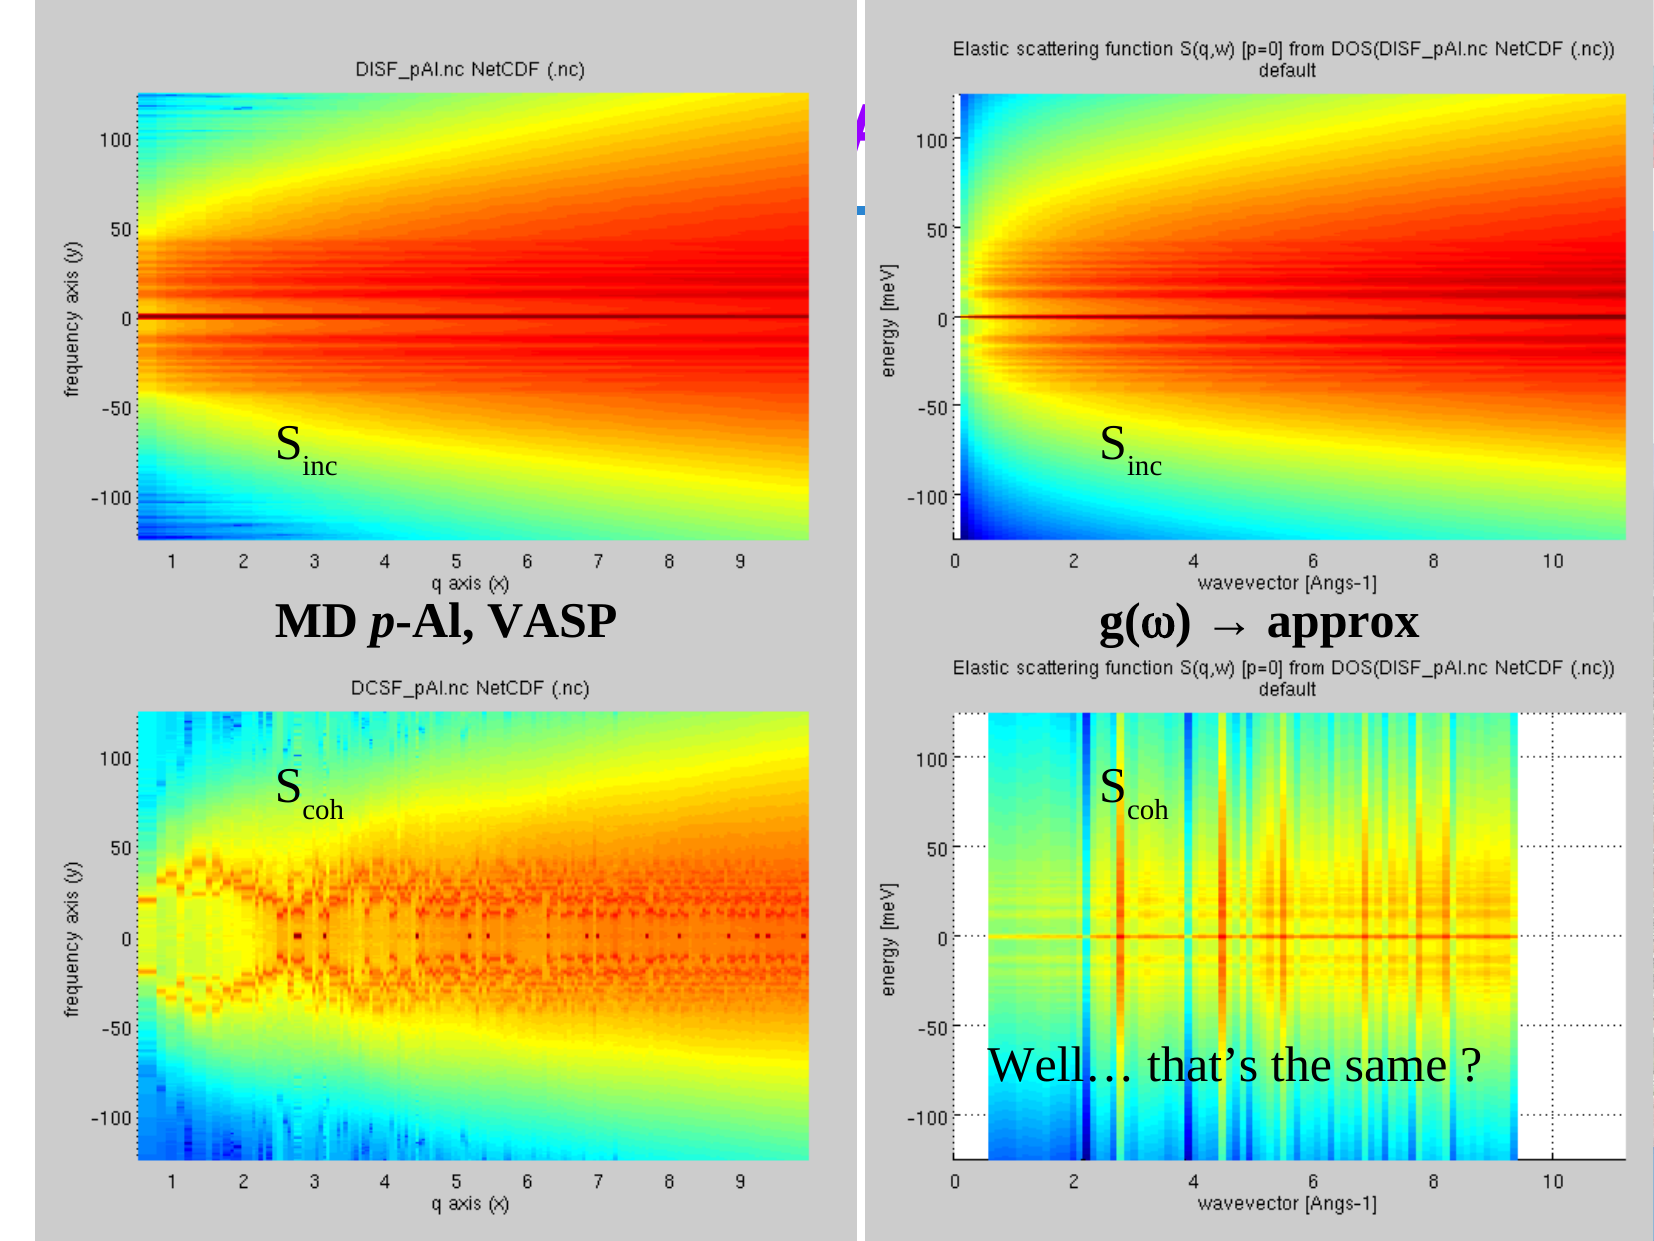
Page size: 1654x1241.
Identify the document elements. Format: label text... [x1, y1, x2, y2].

title Powder: p-Al [857, 49, 865, 203]
picture [865, 0, 1654, 1241]
picture [35, 0, 857, 1241]
text_box Well… that’s the same ? [987, 1036, 1496, 1148]
